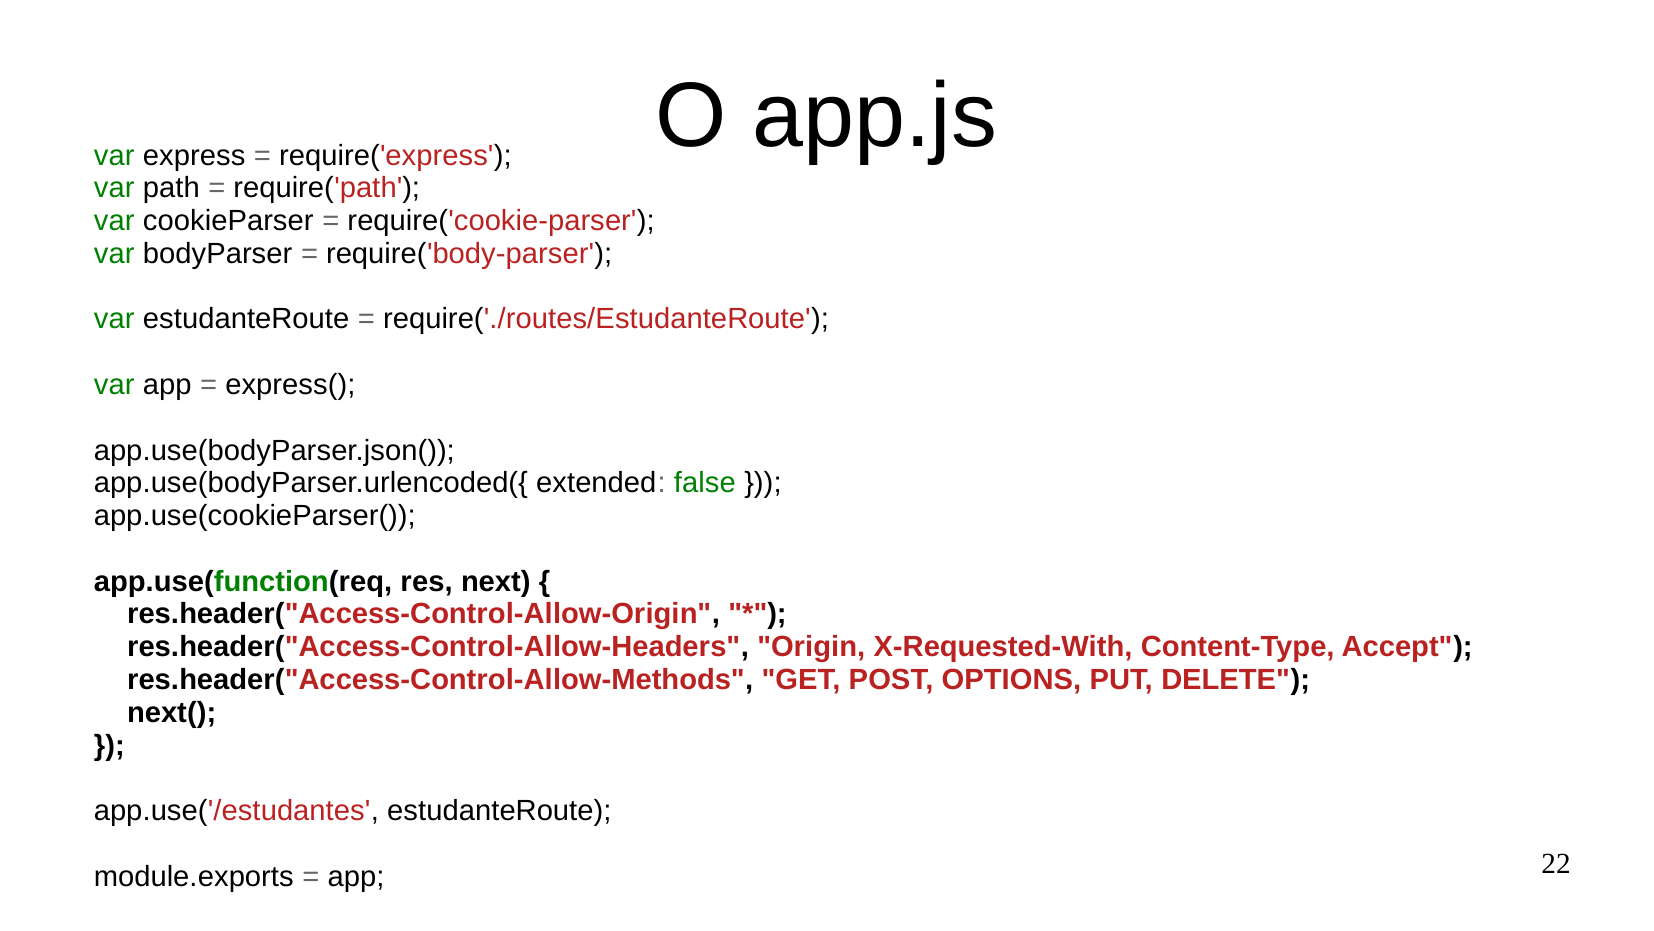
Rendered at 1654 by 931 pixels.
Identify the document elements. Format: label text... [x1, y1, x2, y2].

title O app.js [82, 37, 1571, 193]
text_box var express = require('express'); var path = require('path'); var cookieParser = require('cookie-parser'); var bodyParser = require('body-parser'); var estudanteRoute = require('./routes/EstudanteRoute'); var app = express(); app.use(bodyParser.json()); app.use(bodyParser.urlencoded({ extended: false })); app.use(cookieParser()); app.use(function(req, res, next) { res.header("Access-Control-Allow-Origin", "*"); res.header("Access-Control-Allow-Headers", "Origin, X-Requested-With, Content-Type, Accept"); res.header("Access-Control-Allow-Methods", "GET, POST, OPTIONS, PUT, DELETE"); next(); }); app.use('/estudantes', estudanteRoute); module.exports = app; [79, 131, 1538, 931]
